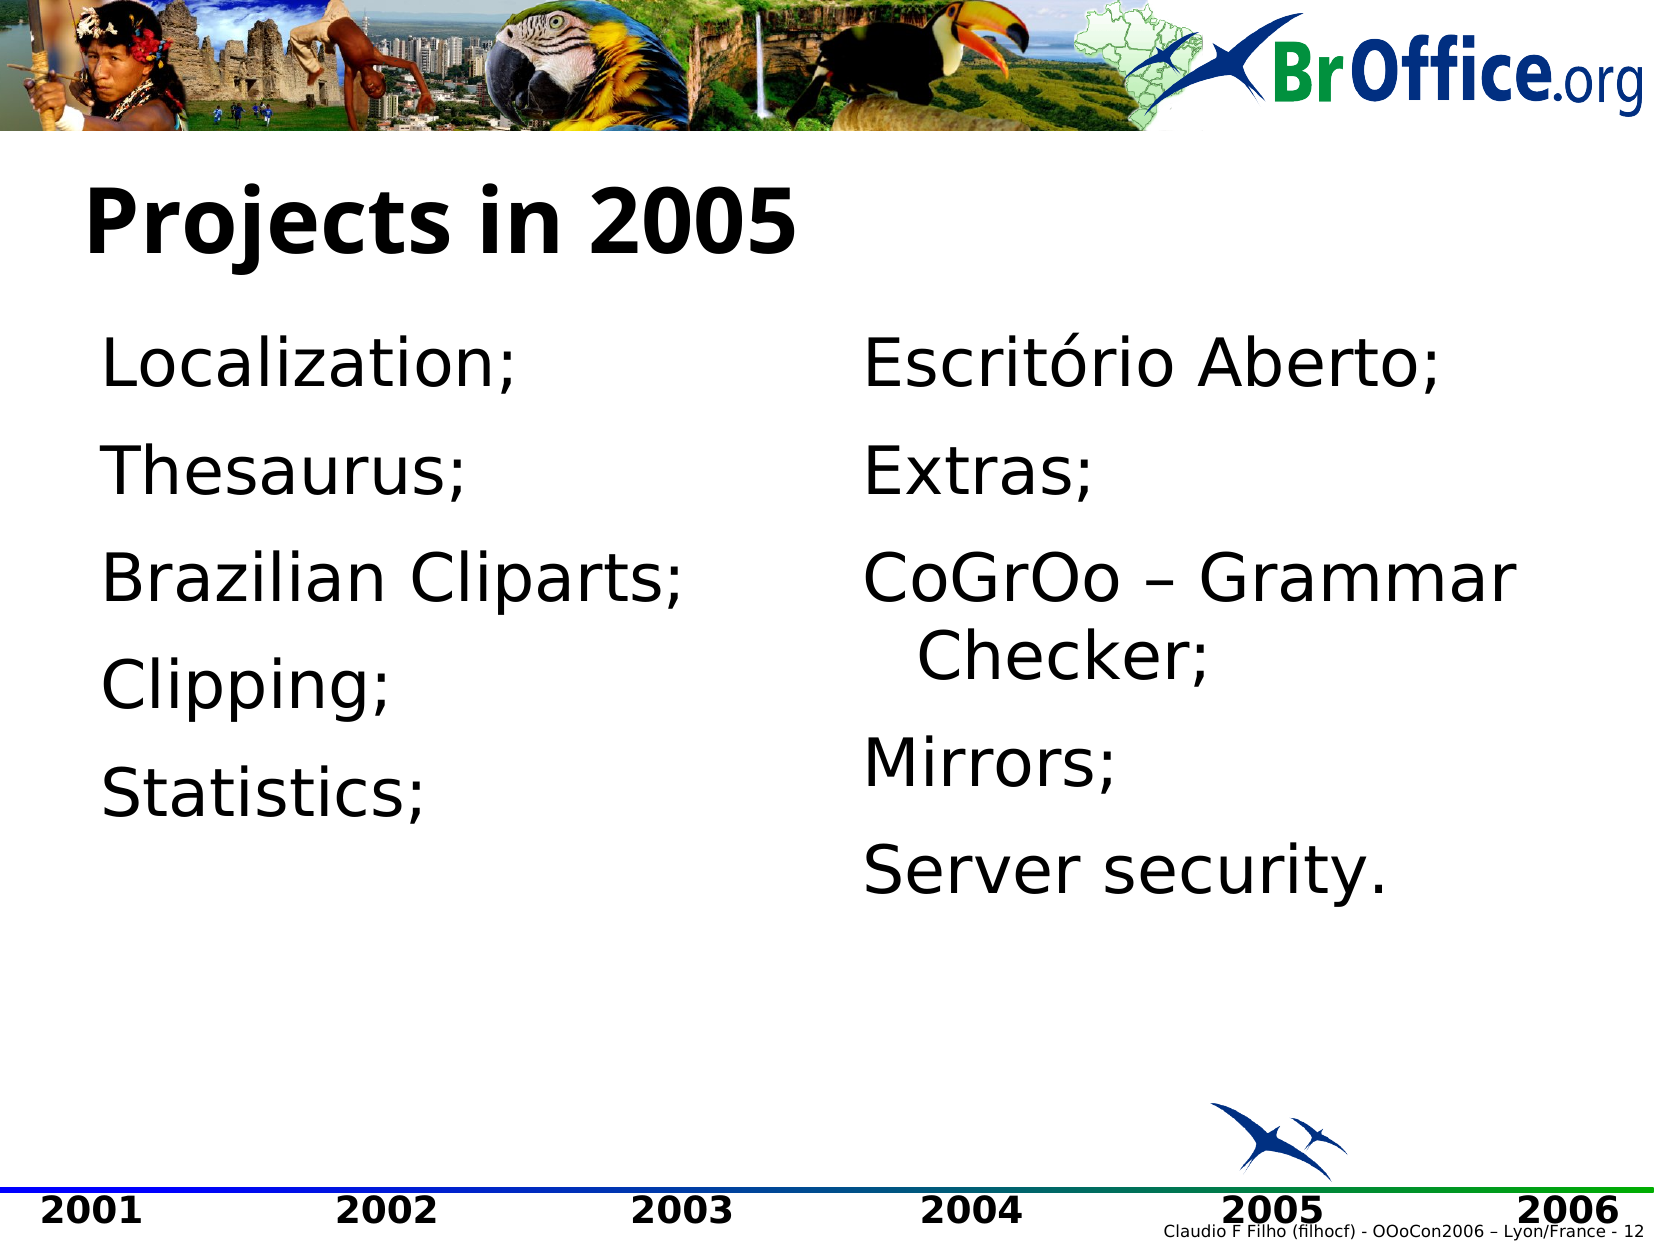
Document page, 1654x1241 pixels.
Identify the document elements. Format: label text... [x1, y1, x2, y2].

picture [1210, 1103, 1348, 1182]
title Projects in 2005 [82, 159, 1571, 278]
text_box 2001 [17, 1181, 166, 1240]
picture [0, 0, 1642, 131]
text_box 2002 [312, 1181, 461, 1240]
text_box 2005 [1198, 1181, 1347, 1240]
list Localization; Thesaurus; Brazilian Cliparts; Clipping; Statistics; [82, 324, 809, 1109]
text_box 2006 [1494, 1181, 1642, 1240]
text_box 2004 [897, 1181, 1046, 1240]
text_box 2003 [608, 1181, 756, 1240]
list Escritório Aberto; Extras; CoGrOo – Grammar Checker; Mirrors; Server security. [845, 324, 1572, 1109]
